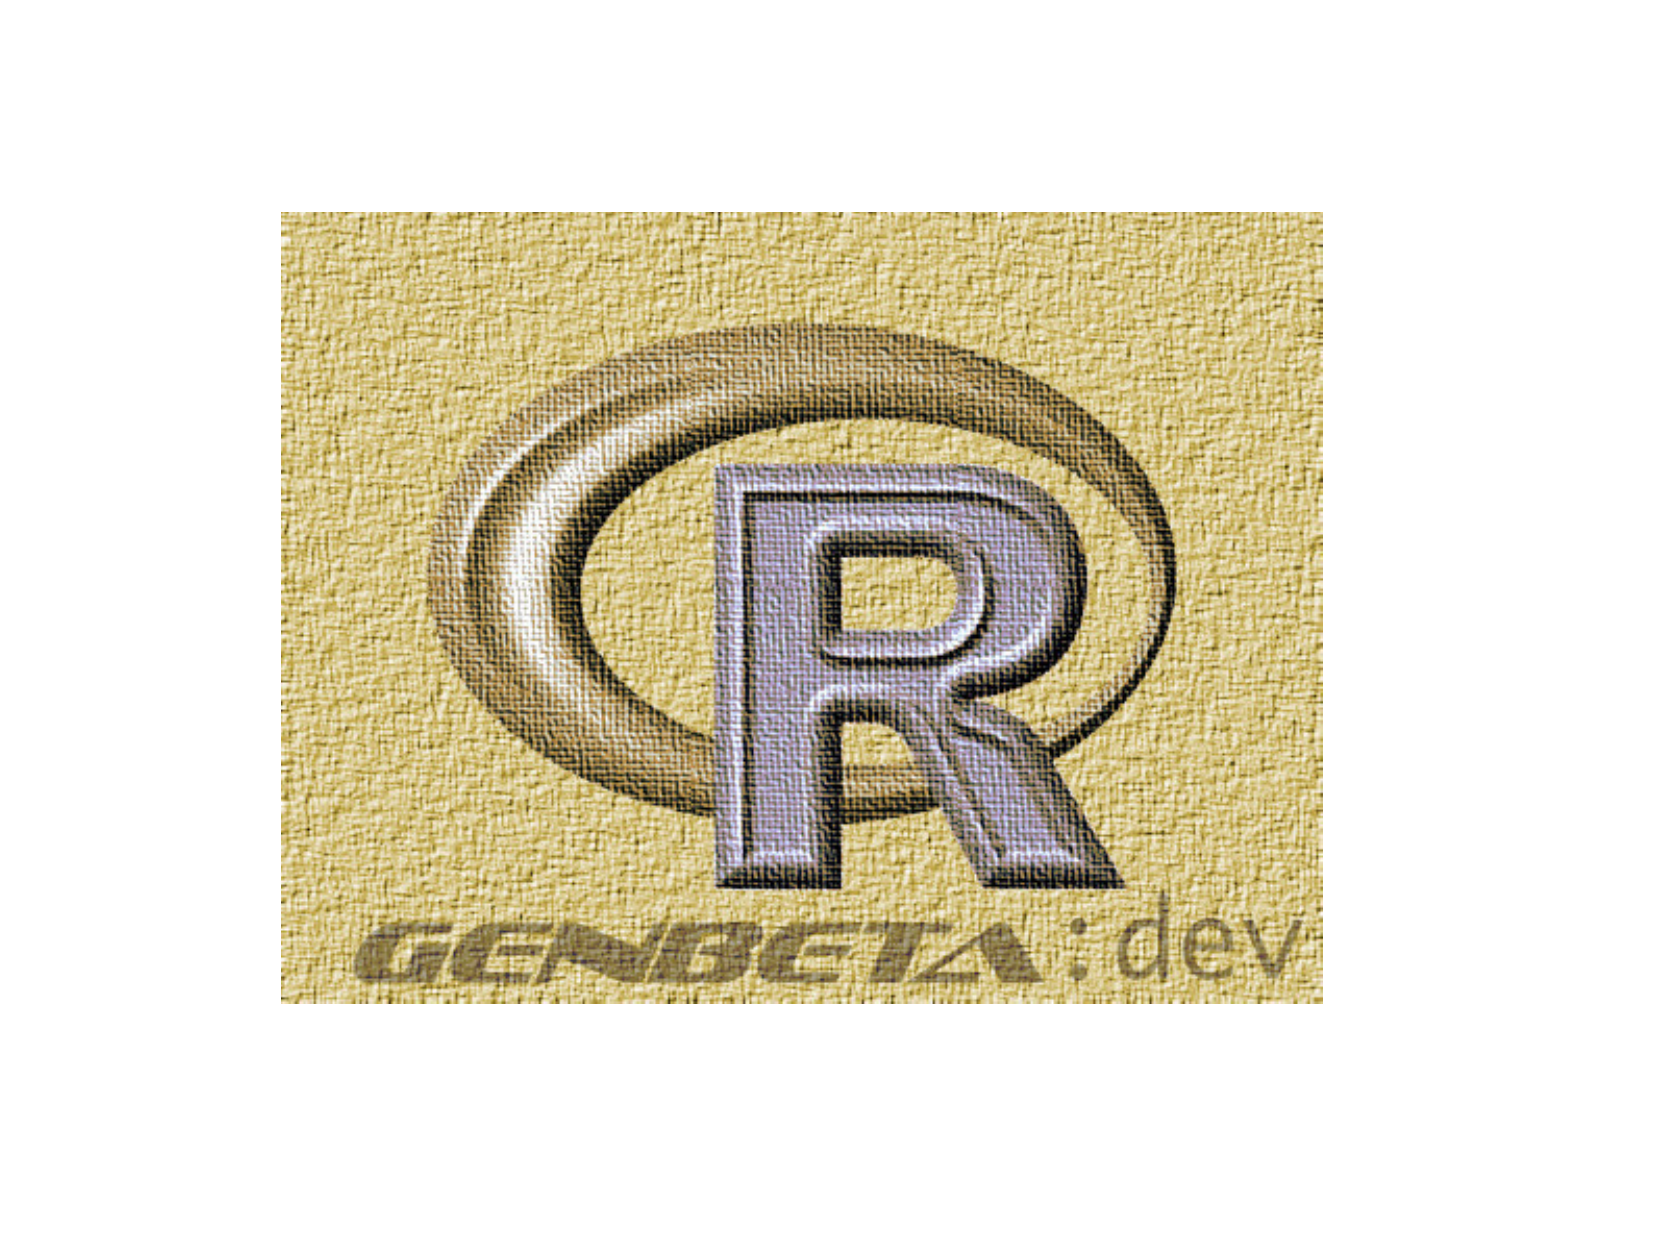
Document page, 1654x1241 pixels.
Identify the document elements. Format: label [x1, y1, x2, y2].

picture [281, 212, 1323, 1004]
